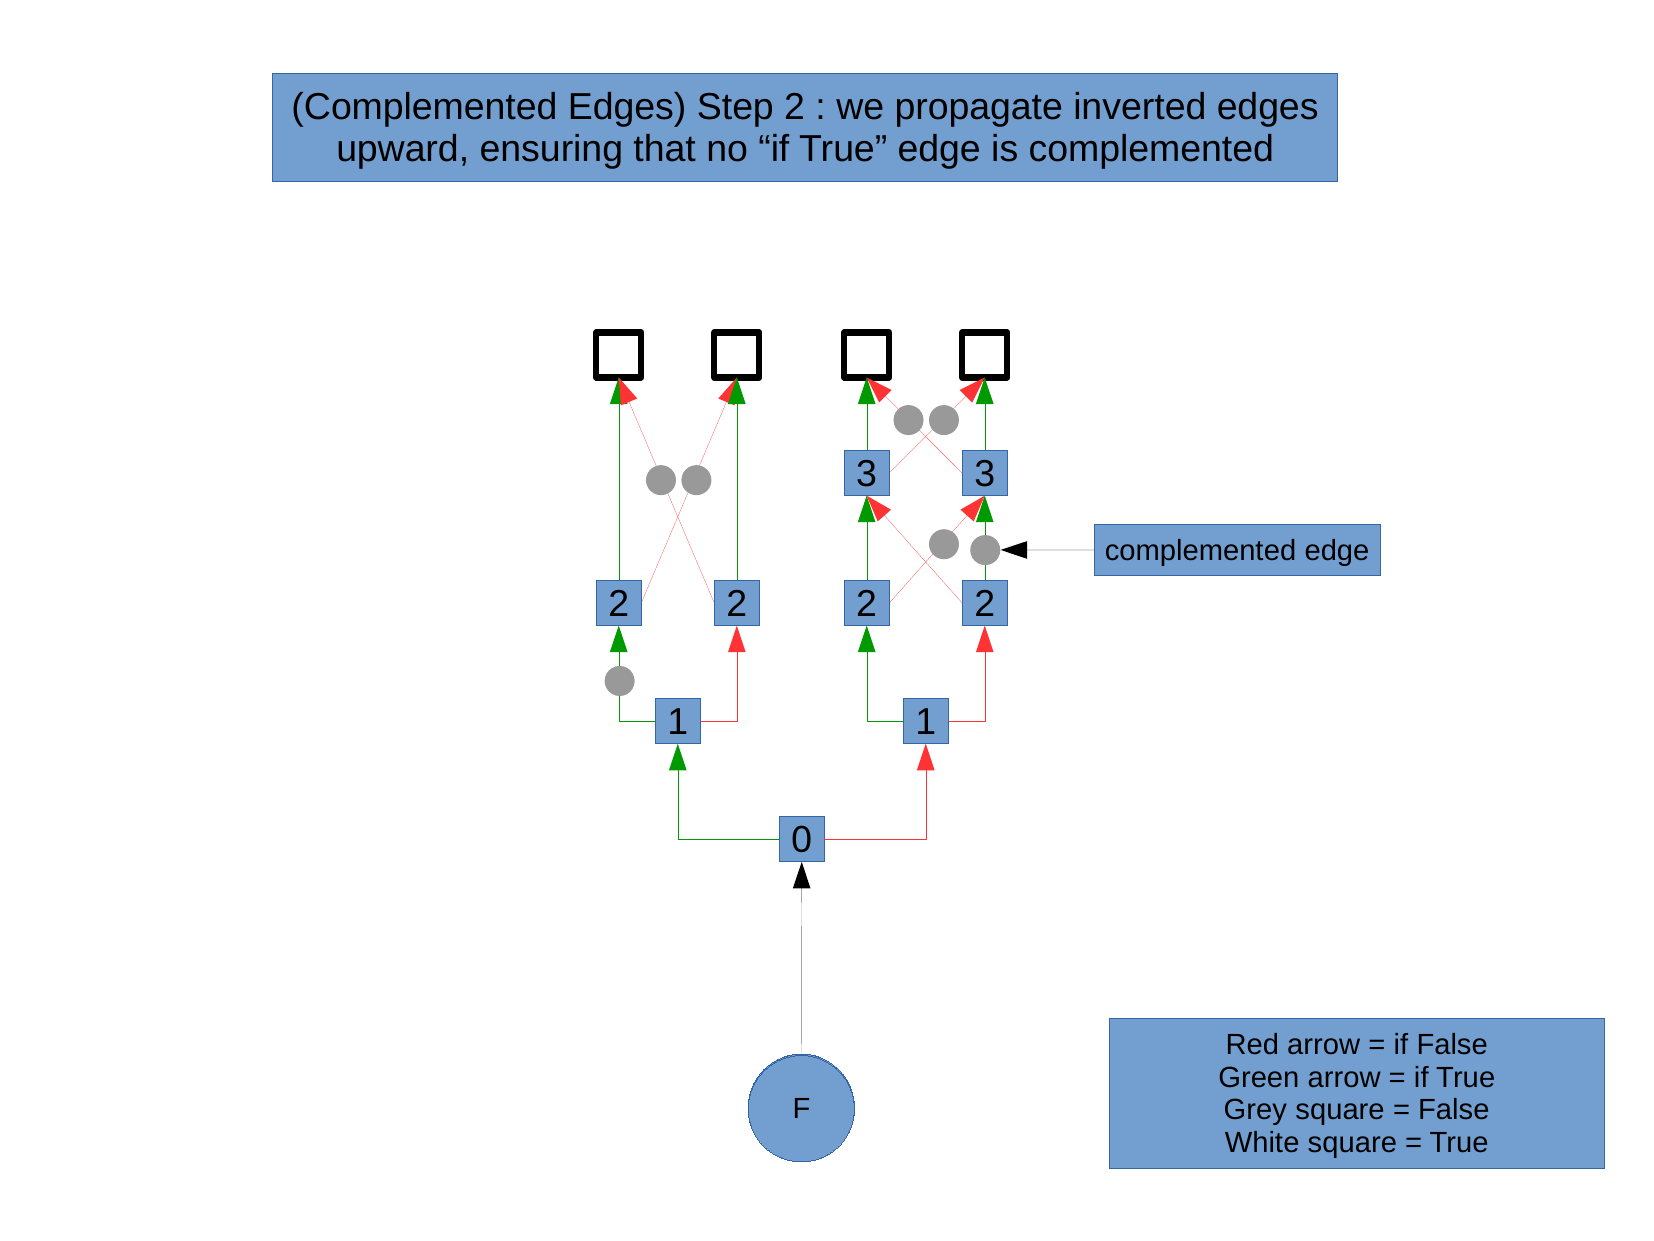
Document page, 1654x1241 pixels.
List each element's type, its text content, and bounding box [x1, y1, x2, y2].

text_box 1 [655, 698, 701, 744]
text_box [714, 332, 760, 378]
text_box 2 [844, 580, 890, 626]
text_box [962, 332, 1008, 378]
text_box F [748, 1055, 855, 1162]
text_box [893, 405, 924, 436]
text_box [928, 405, 959, 436]
text_box [645, 465, 677, 496]
text_box [970, 535, 1001, 566]
text_box 3 [962, 450, 1008, 496]
text_box [596, 332, 642, 378]
text_box [604, 665, 635, 697]
text_box 0 [779, 816, 825, 862]
text_box Red arrow = if False Green arrow = if True Grey square = False White square = True [1109, 1018, 1605, 1169]
text_box 2 [962, 580, 1008, 626]
text_box complemented edge [1094, 524, 1381, 576]
text_box [681, 465, 712, 496]
text_box 3 [844, 450, 890, 496]
text_box 2 [596, 580, 642, 626]
text_box [928, 529, 959, 560]
text_box 2 [714, 580, 760, 626]
text_box 1 [903, 698, 949, 744]
text_box (Complemented Edges) Step 2 : we propagate inverted edges upward, ensuring that no “if True” edge is complemented [272, 73, 1338, 182]
text_box [844, 332, 890, 378]
